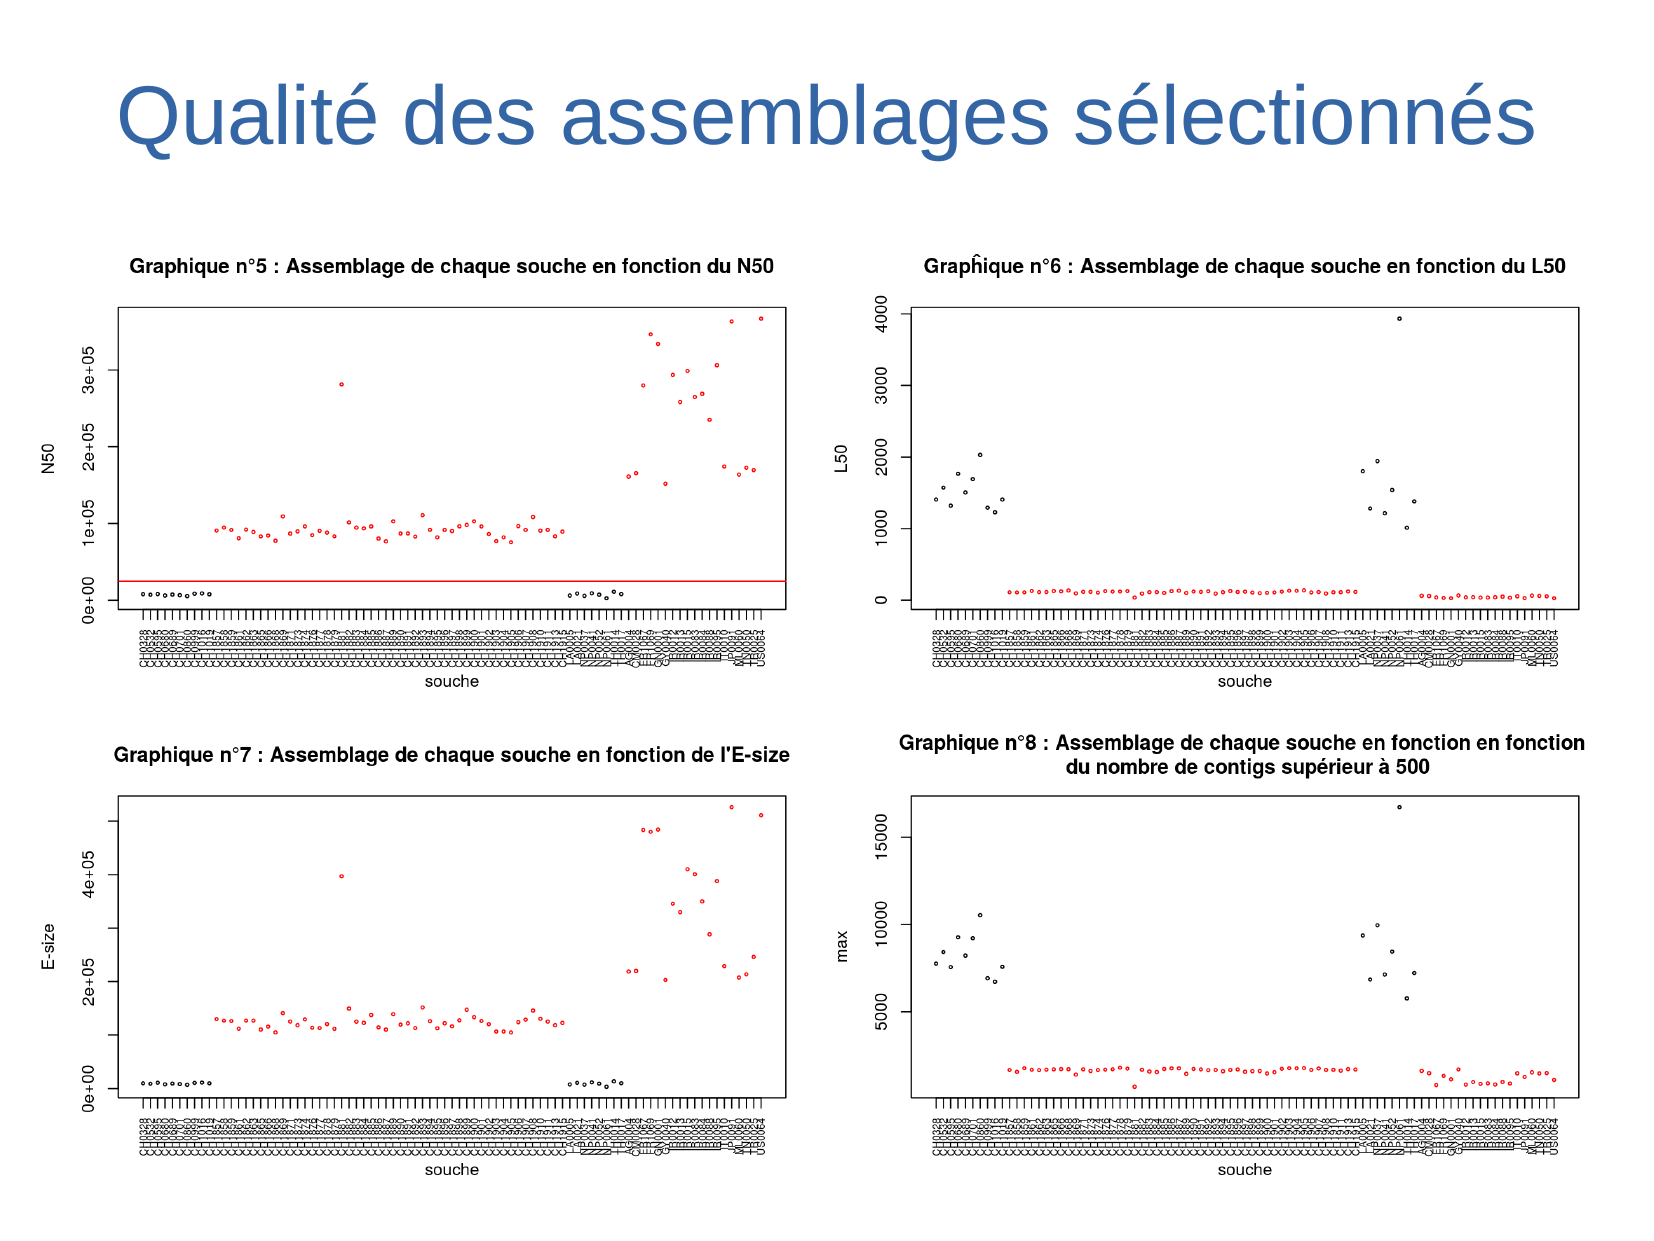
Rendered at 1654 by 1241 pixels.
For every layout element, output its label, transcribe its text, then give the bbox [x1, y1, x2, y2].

title Qualité des assemblages sélectionnés [82, 11, 1571, 219]
picture [35, 224, 1621, 1201]
